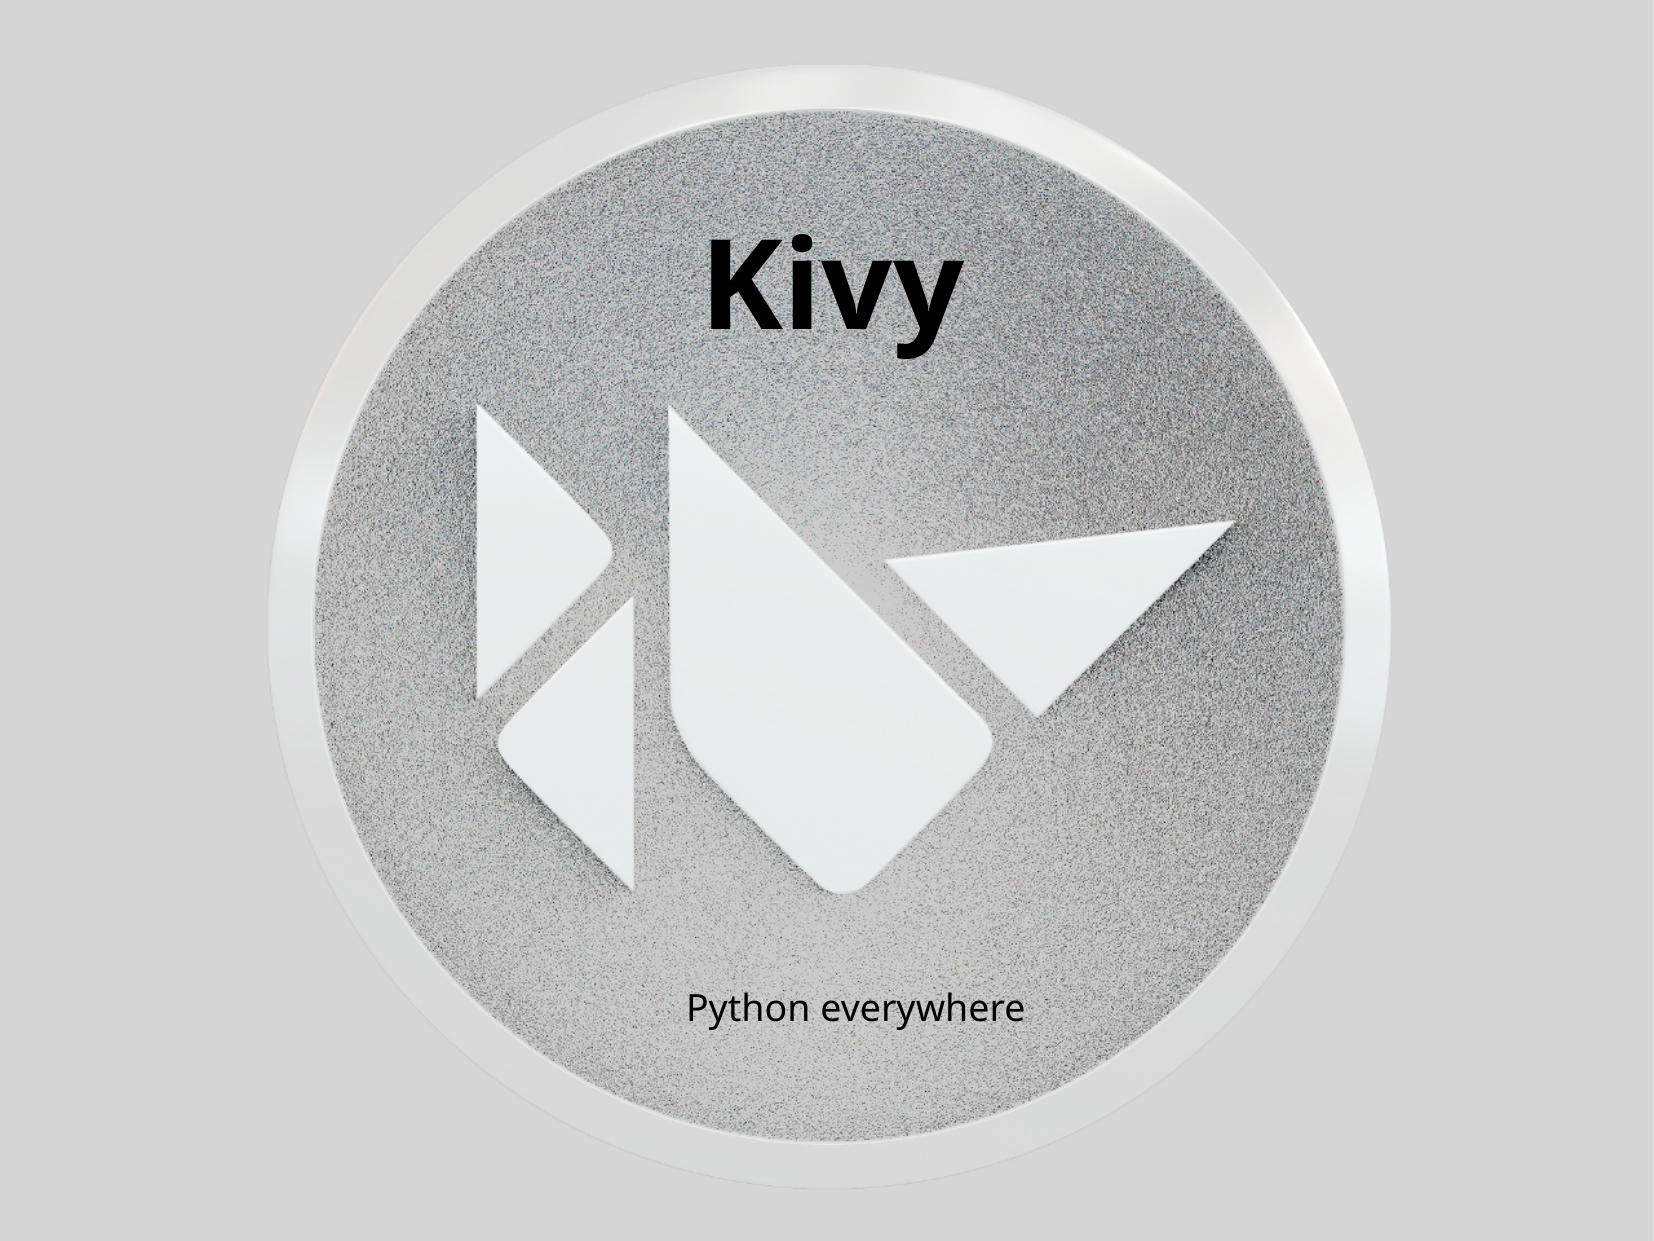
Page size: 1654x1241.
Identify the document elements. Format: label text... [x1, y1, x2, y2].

picture [0, 0, 1654, 1241]
title Kivy [88, 177, 1577, 385]
text_box Python everywhere [671, 974, 1004, 1037]
